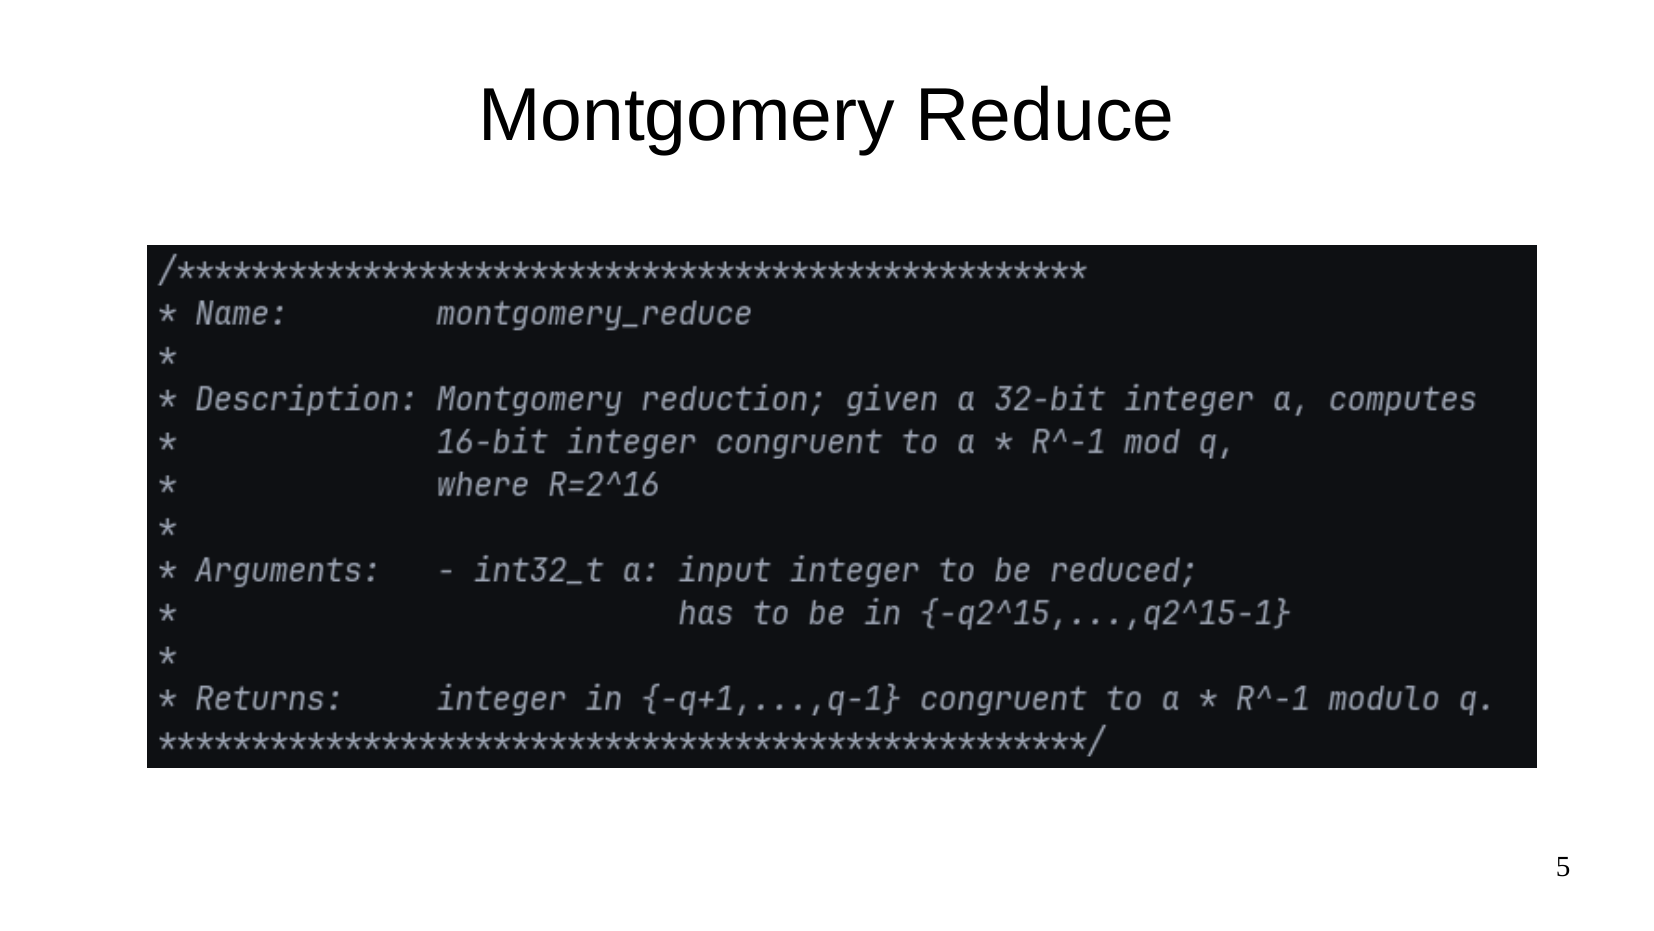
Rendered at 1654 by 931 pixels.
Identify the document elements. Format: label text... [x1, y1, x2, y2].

picture [147, 245, 1537, 768]
title Montgomery Reduce [82, 69, 1571, 160]
